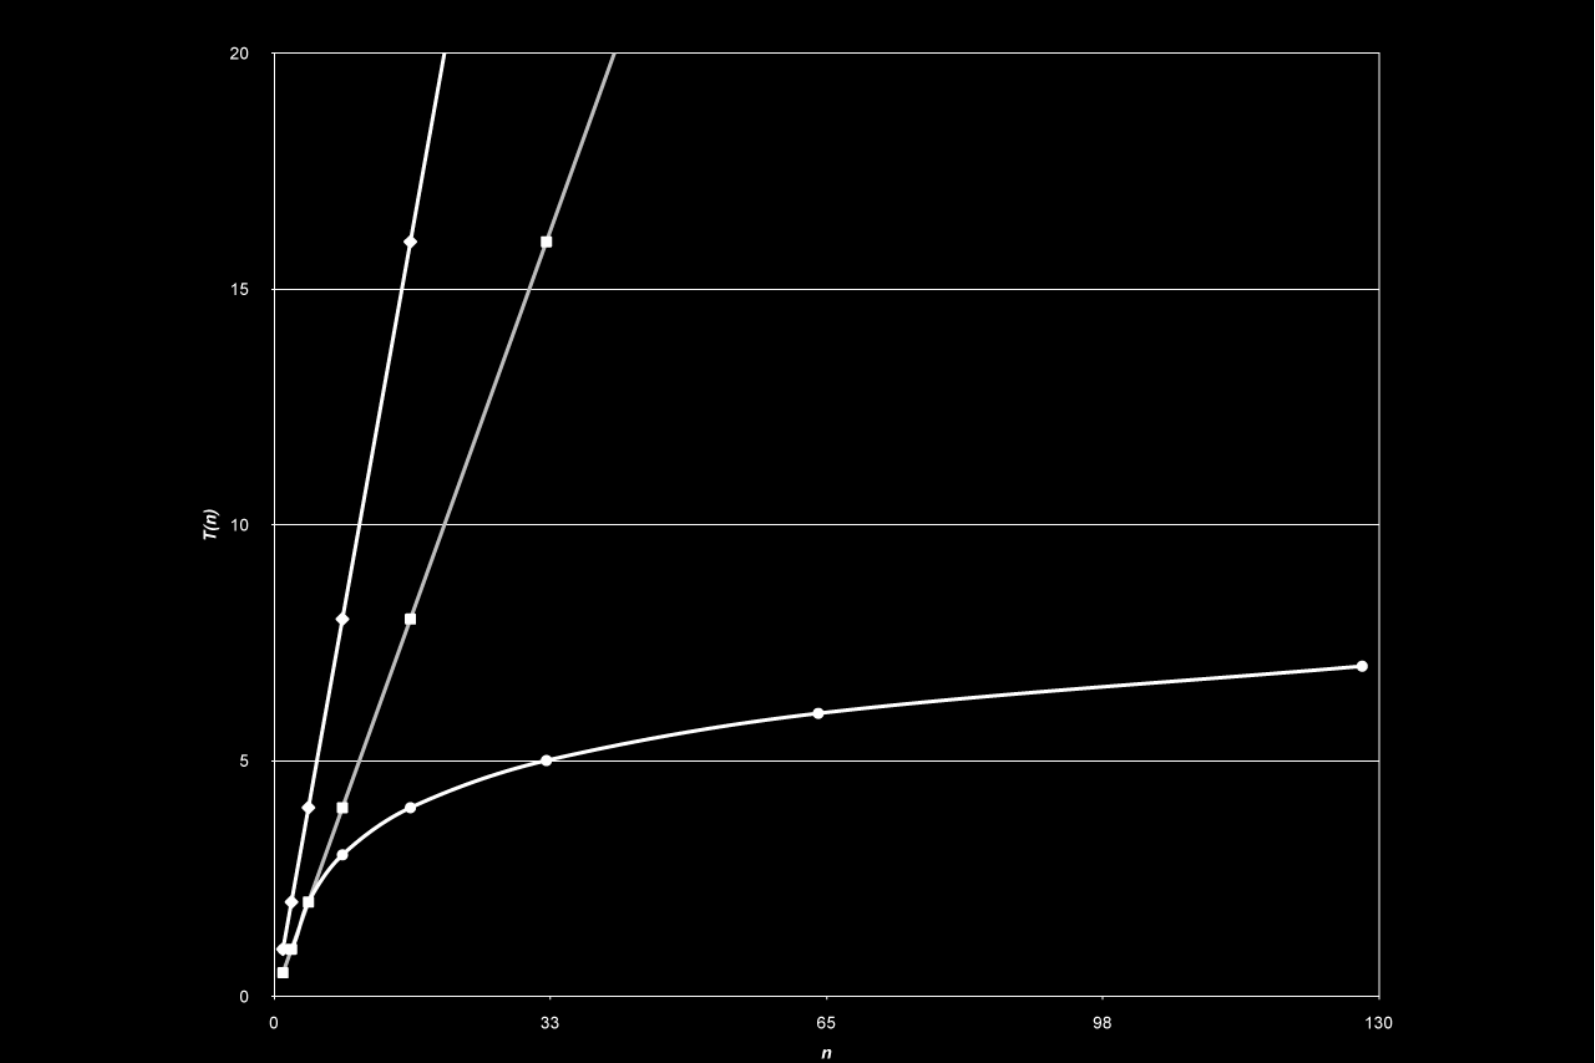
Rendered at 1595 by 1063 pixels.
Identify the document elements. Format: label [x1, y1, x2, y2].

picture [193, 0, 1418, 1063]
